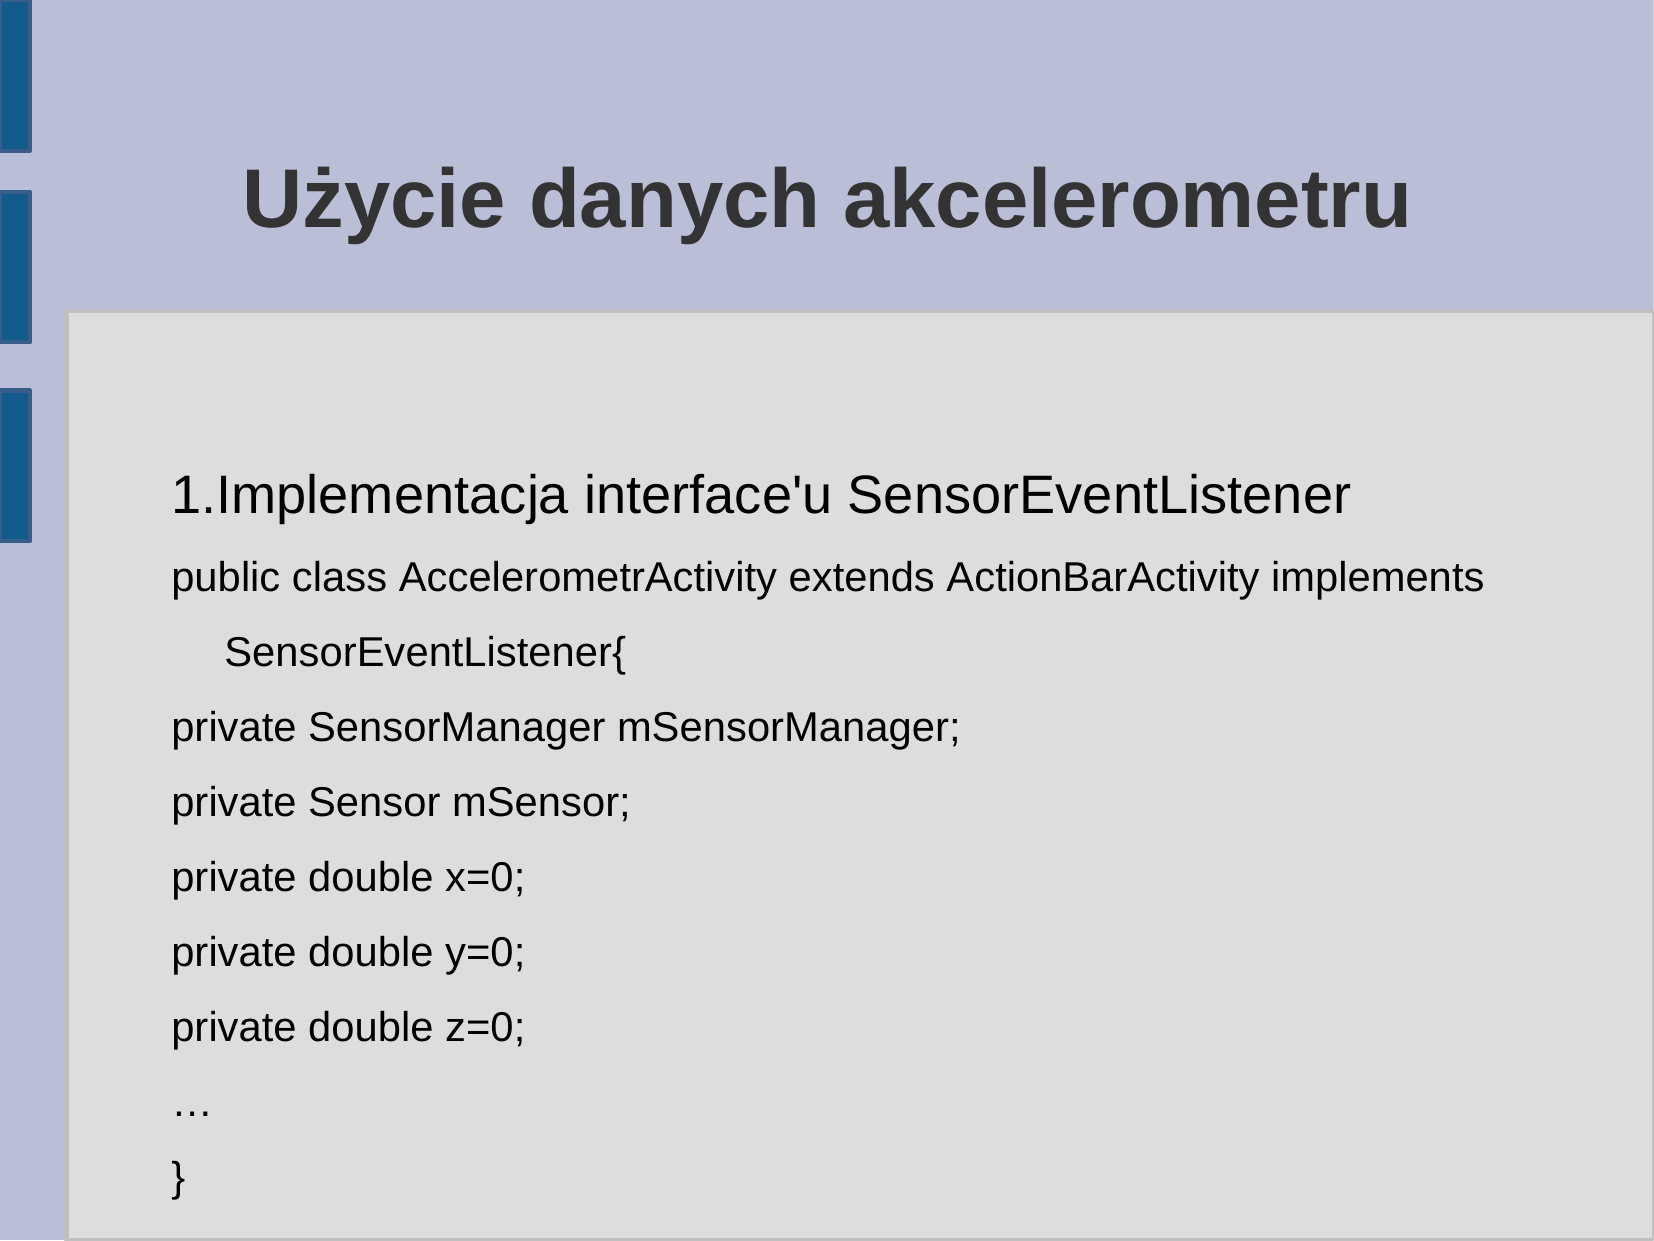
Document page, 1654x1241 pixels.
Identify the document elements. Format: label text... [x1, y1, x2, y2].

list 1.Implementacja interface'u SensorEventListener public class AccelerometrActivity extends ActionBarActivity implements SensorEventListener{ private SensorManager mSensorManager; private Sensor mSensor; private double x=0; private double y=0; private double z=0; … } [82, 389, 1654, 1241]
title Użycie danych akcelerometru [121, 91, 1534, 299]
